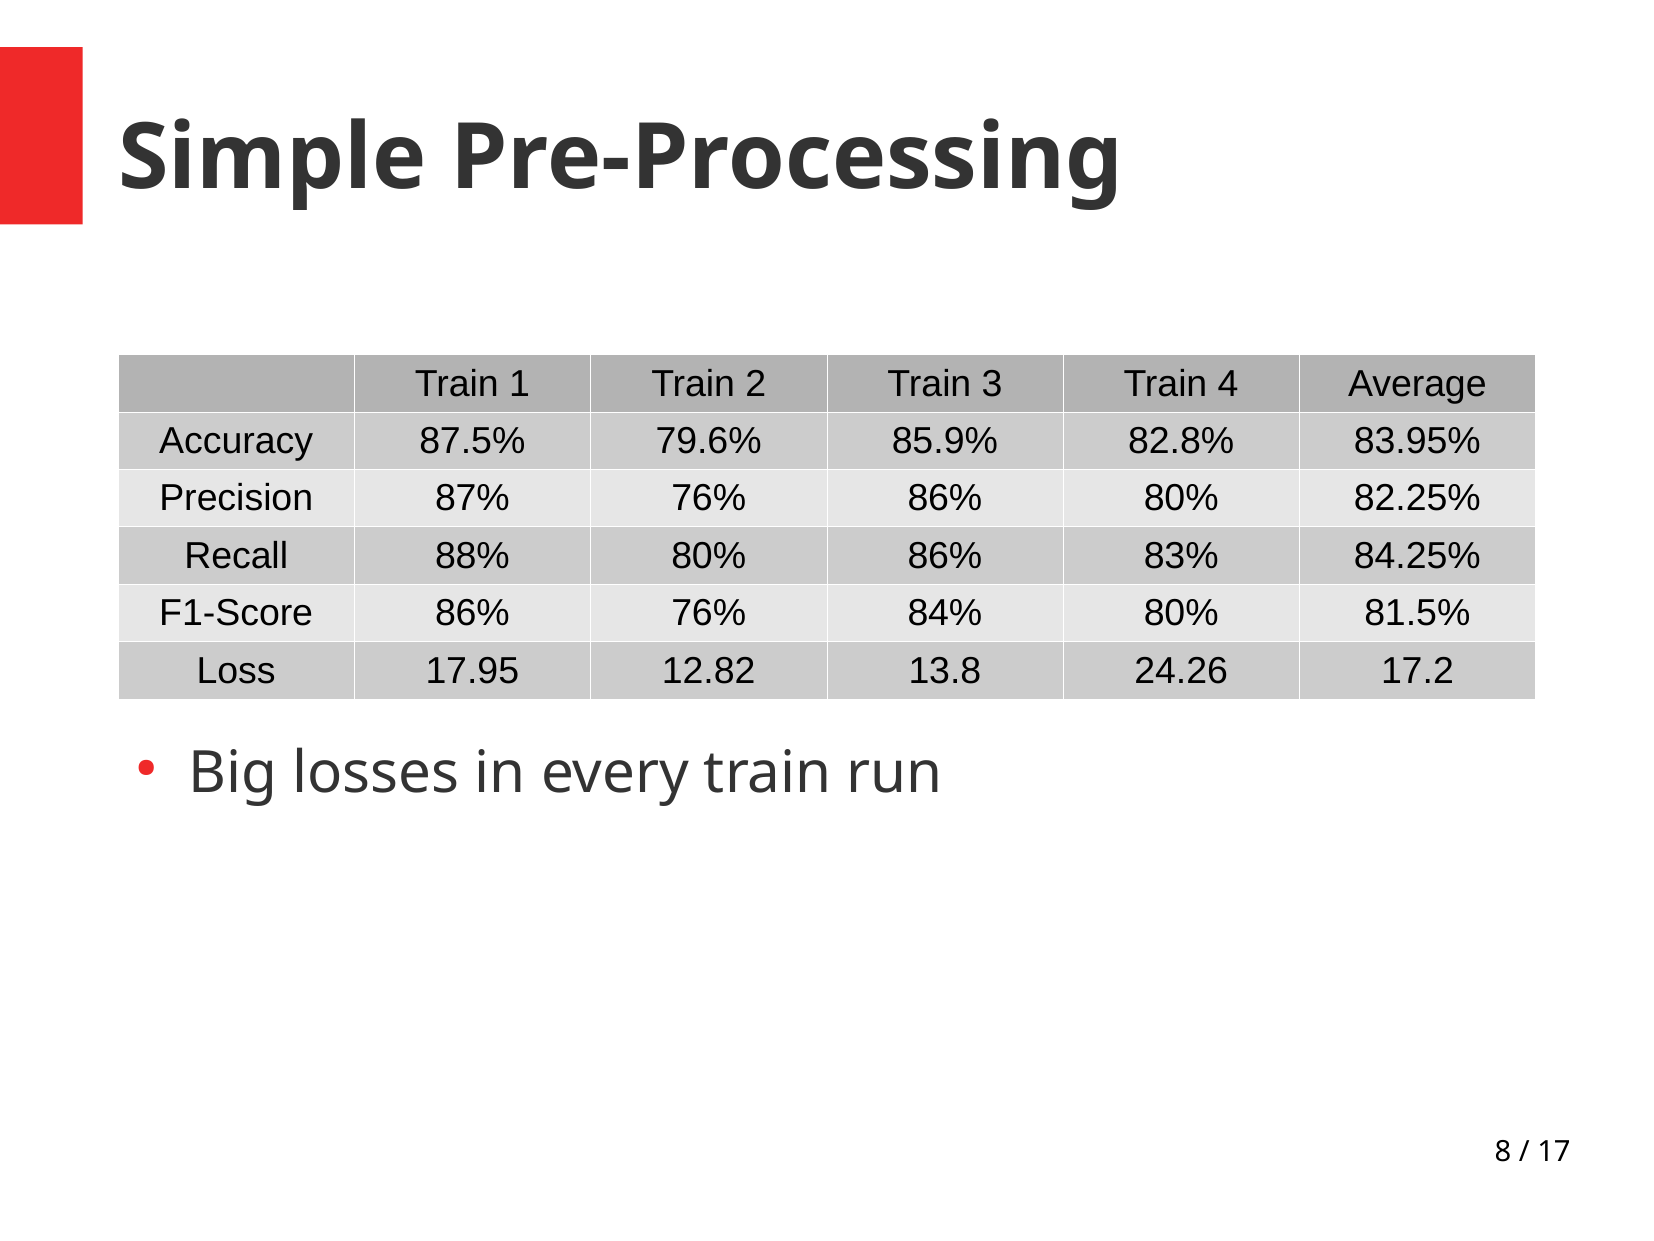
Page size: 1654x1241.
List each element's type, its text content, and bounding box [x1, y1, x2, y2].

table_cell Accuracy [119, 413, 354, 469]
table_cell 82.25% [1300, 470, 1535, 526]
table_cell 76% [591, 585, 827, 641]
table_cell 82.8% [1064, 413, 1299, 469]
table_cell 12.82 [591, 642, 827, 699]
list Big losses in every train run [118, 730, 1536, 1074]
table_cell 83.95% [1300, 413, 1535, 469]
table_header Train 4 [1064, 355, 1299, 412]
table_cell Recall [119, 527, 354, 584]
table_cell 87.5% [355, 413, 590, 469]
table_cell 17.2 [1300, 642, 1535, 699]
table_cell 84.25% [1300, 527, 1535, 584]
table_cell F1-Score [119, 585, 354, 641]
table_cell 88% [355, 527, 590, 584]
table_cell 84% [828, 585, 1063, 641]
table_header [119, 355, 354, 412]
table_cell 85.9% [828, 413, 1063, 469]
table_cell 76% [591, 470, 827, 526]
table_cell 17.95 [355, 642, 590, 699]
table_header Train 2 [591, 355, 827, 412]
title Simple Pre-Processing [118, 49, 1571, 257]
table_header Average [1300, 355, 1535, 412]
table_cell Precision [119, 470, 354, 526]
table_header Train 1 [355, 355, 590, 412]
table_cell 86% [828, 470, 1063, 526]
table_cell 87% [355, 470, 590, 526]
table_cell 80% [1064, 585, 1299, 641]
table_cell 13.8 [828, 642, 1063, 699]
table_cell 24.26 [1064, 642, 1299, 699]
table_cell 83% [1064, 527, 1299, 584]
table_cell 81.5% [1300, 585, 1535, 641]
table_cell Loss [119, 642, 354, 699]
table_cell 79.6% [591, 413, 827, 469]
table_header Train 3 [828, 355, 1063, 412]
table_cell 80% [1064, 470, 1299, 526]
table_cell 86% [355, 585, 590, 641]
table_cell 86% [828, 527, 1063, 584]
table_cell 80% [591, 527, 827, 584]
